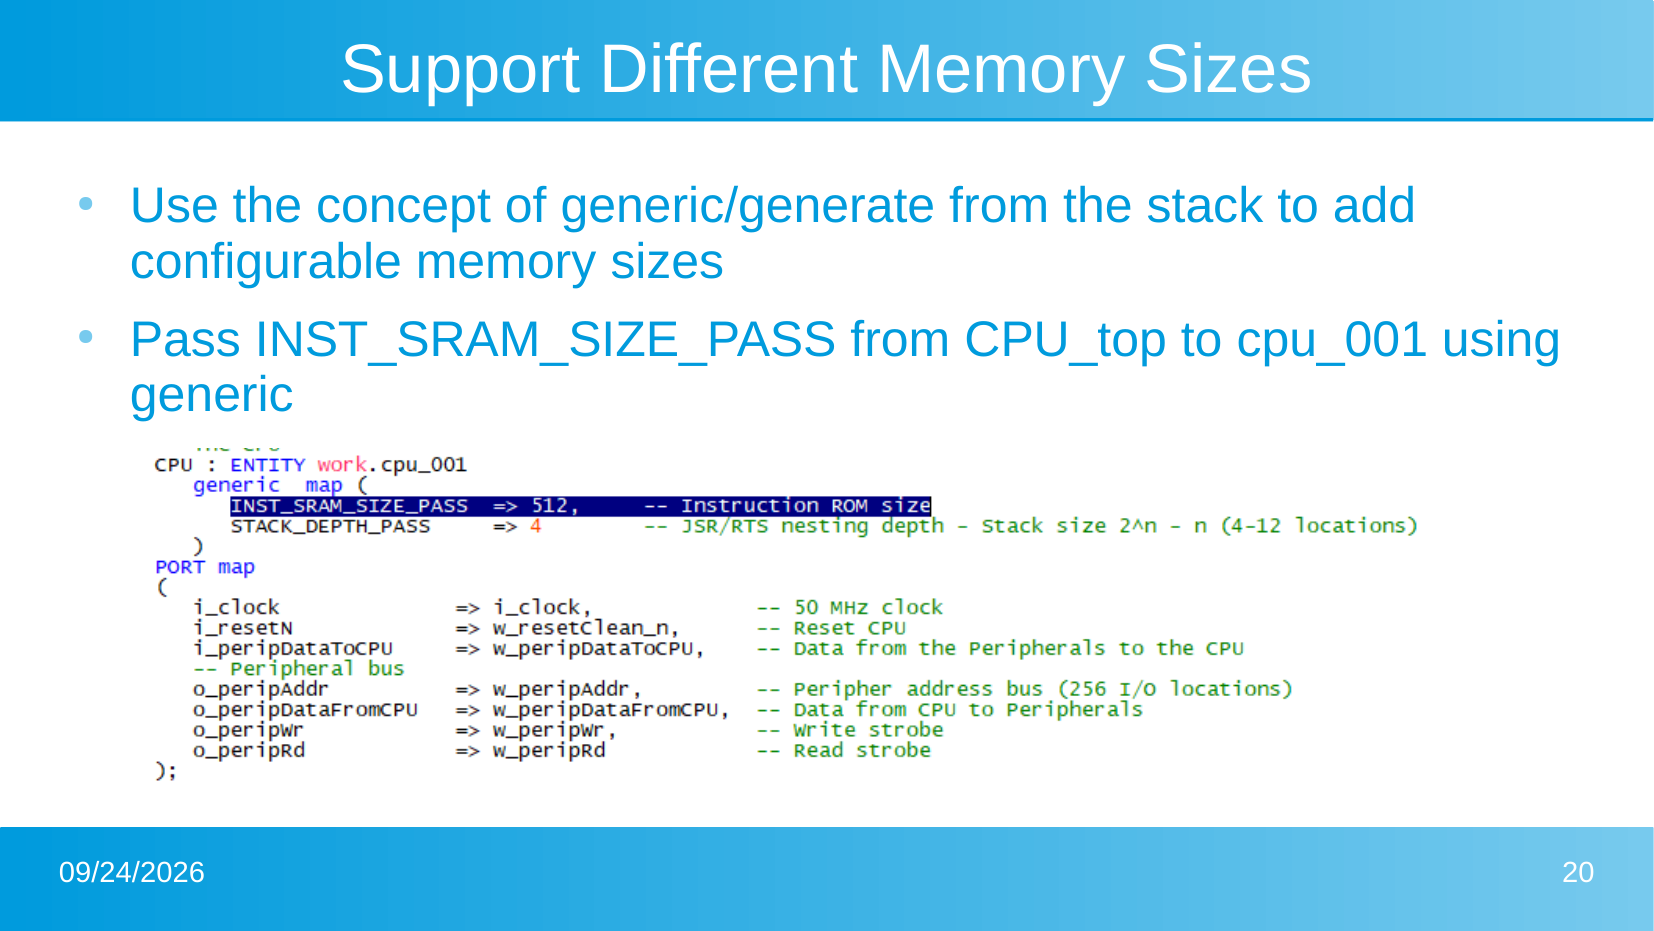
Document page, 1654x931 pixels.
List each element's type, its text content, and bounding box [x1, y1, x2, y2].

title Support Different Memory Sizes [59, 29, 1595, 108]
list Use the concept of generic/generate from the stack to add configurable memory sizes Pass INST_SRAM_SIZE_PASS from CPU_top to cpu_001 using generic [59, 177, 1595, 768]
picture [143, 448, 1426, 798]
